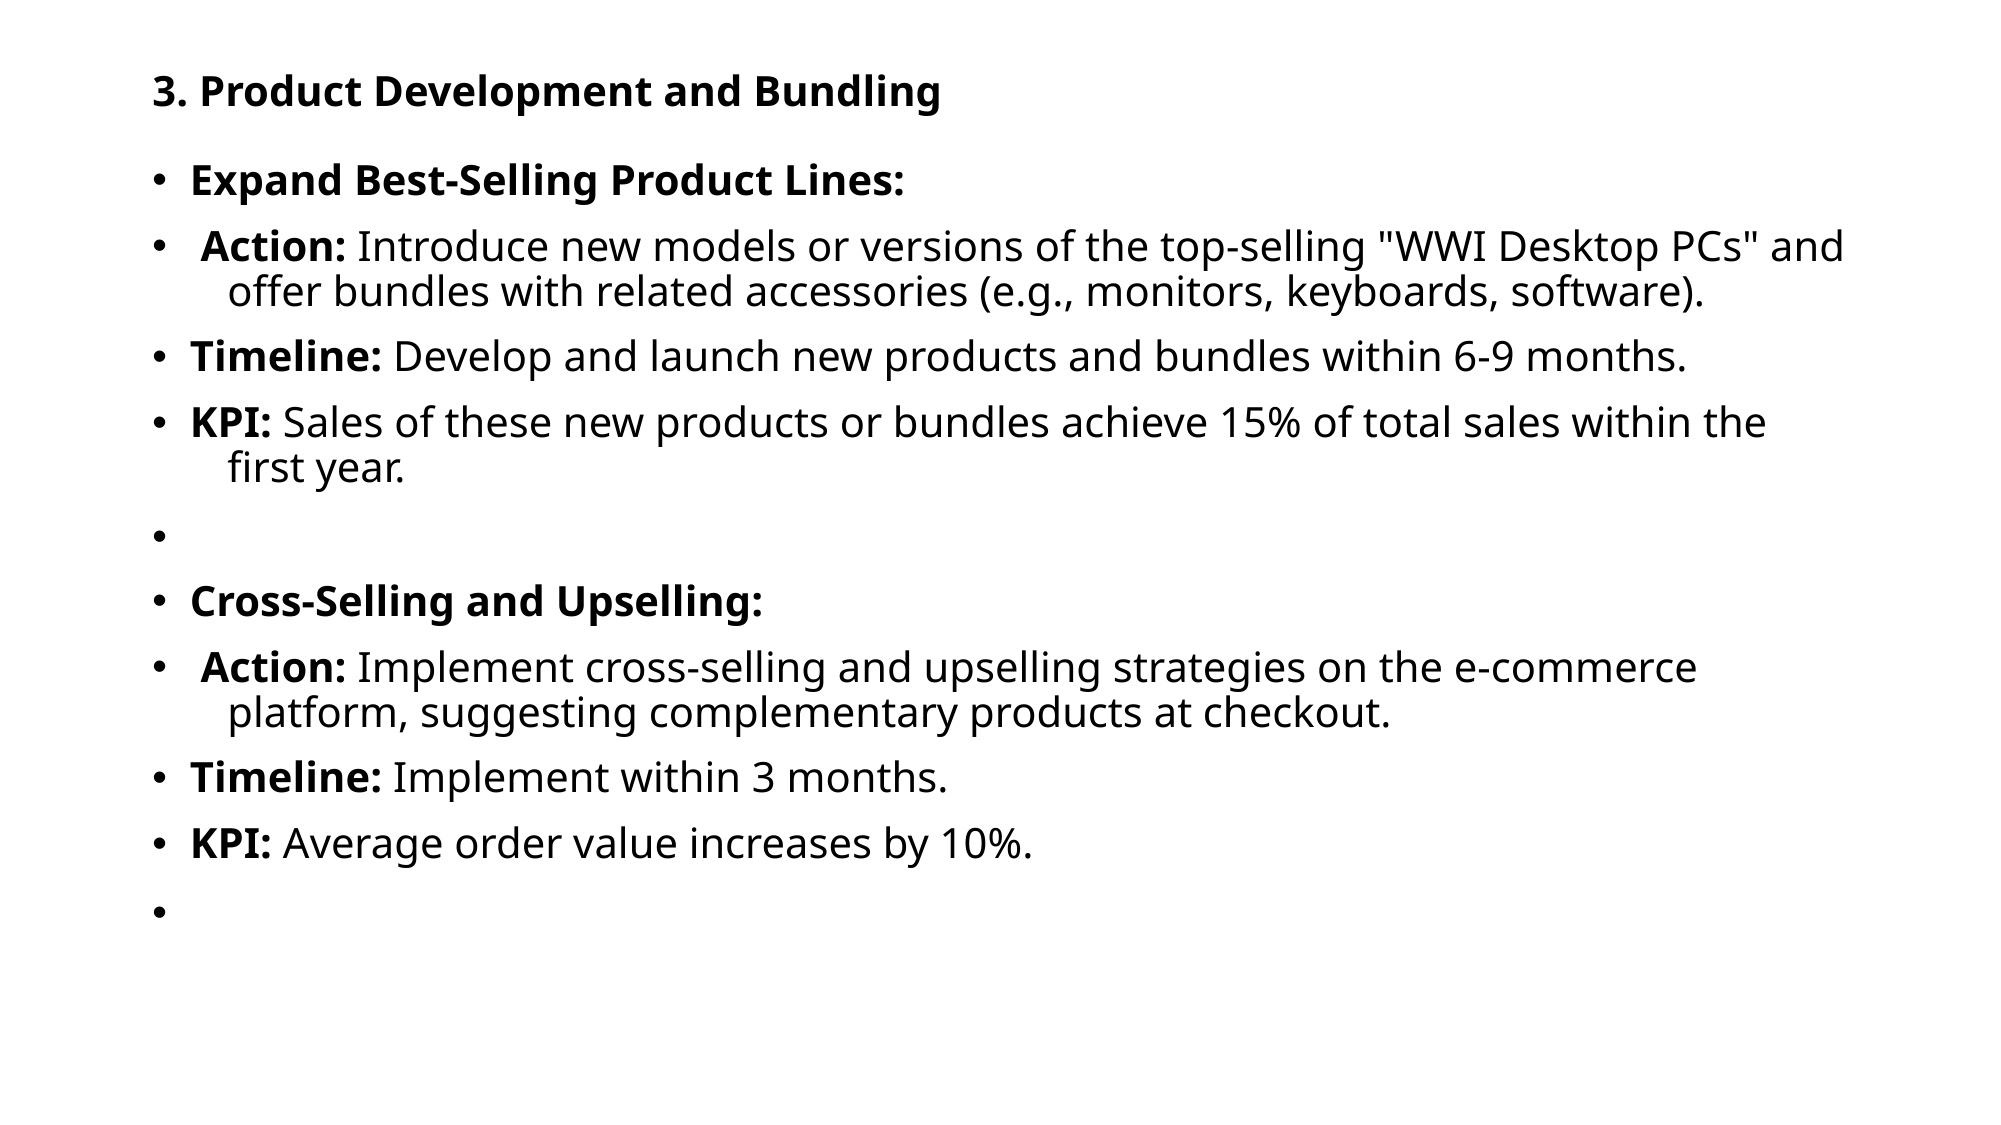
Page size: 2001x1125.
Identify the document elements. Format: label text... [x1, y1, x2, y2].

list Expand Best-Selling Product Lines: Action: Introduce new models or versions of the top-selling "WWI Desktop PCs" and offer bundles with related accessories (e.g., monitors, keyboards, software). Timeline: Develop and launch new products and bundles within 6-9 months. KPI: Sales of these new products or bundles achieve 15% of total sales within the first year. Cross-Selling and Upselling: Action: Implement cross-selling and upselling strategies on the e-commerce platform, suggesting complementary products at checkout. Timeline: Implement within 3 months. KPI: Average order value increases by 10%. [137, 151, 1863, 1014]
title 3. Product Development and Bundling [137, 59, 1863, 126]
